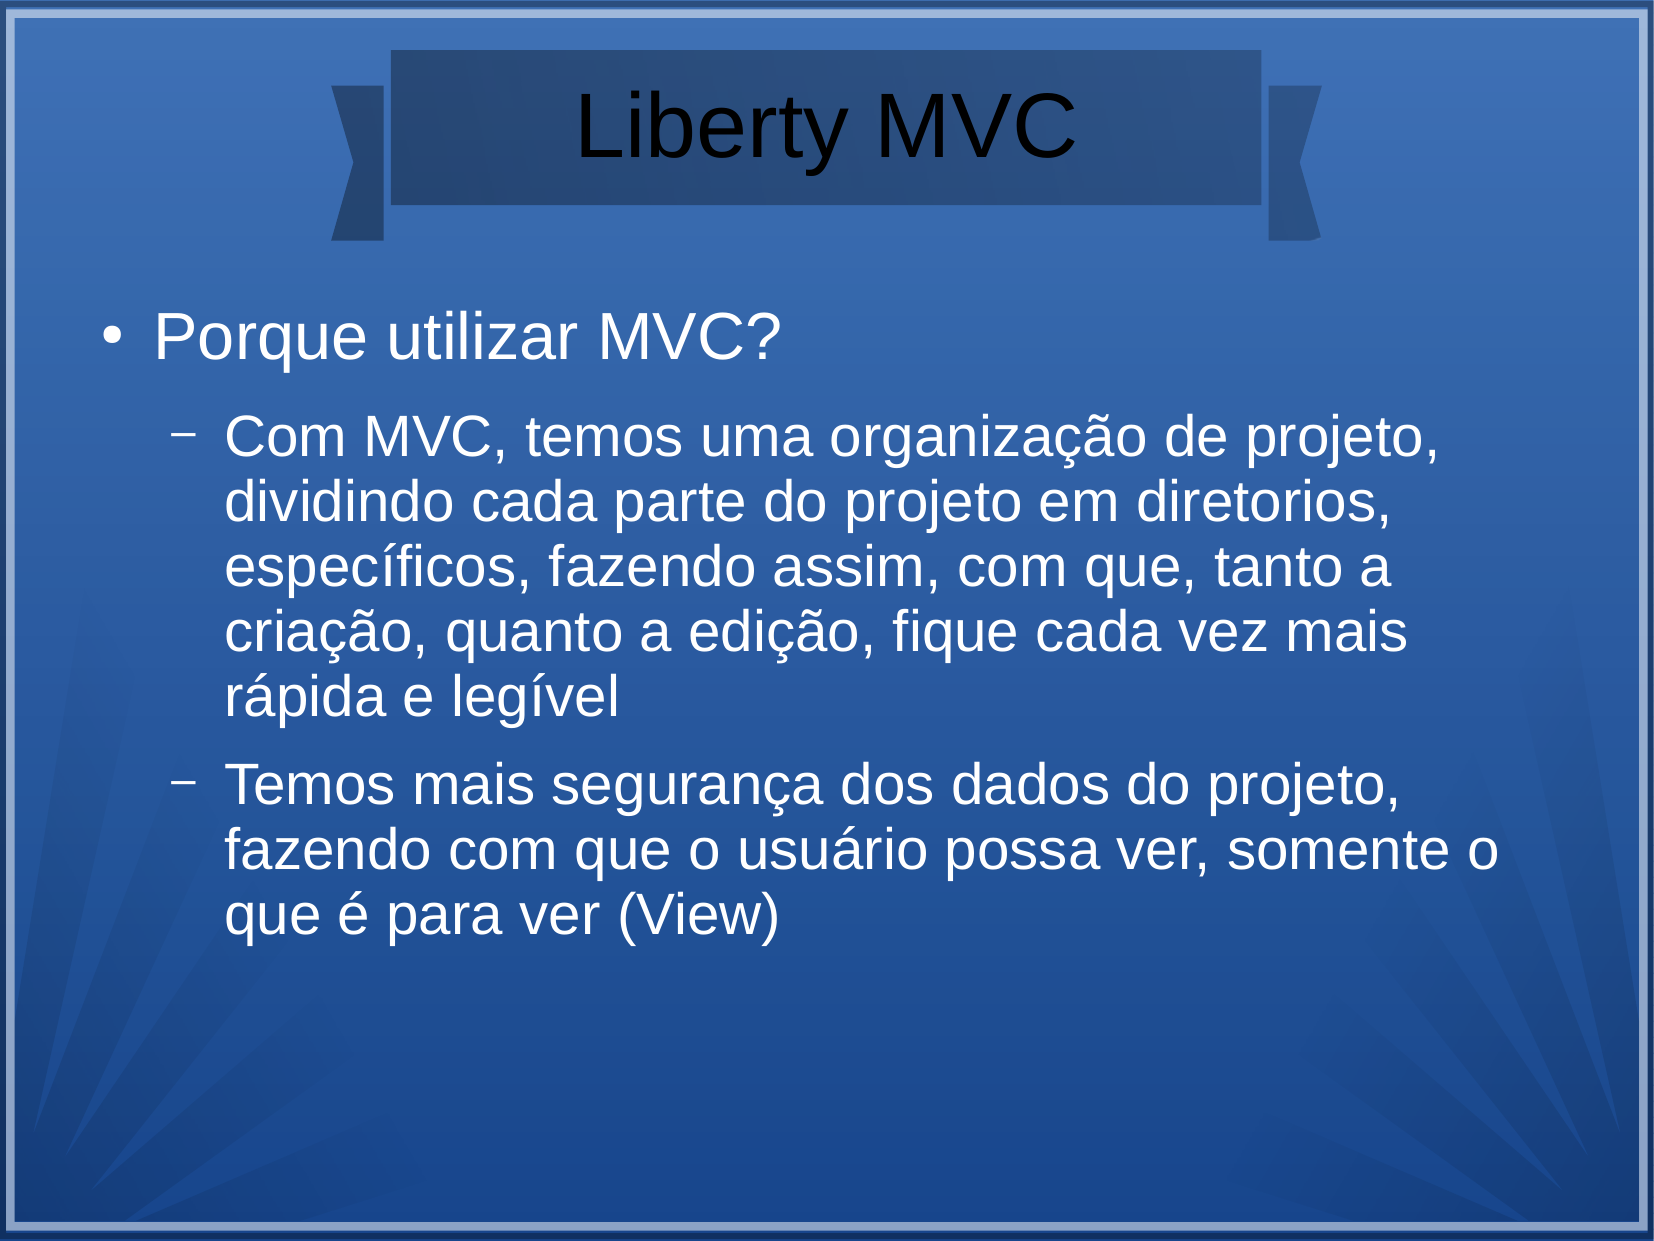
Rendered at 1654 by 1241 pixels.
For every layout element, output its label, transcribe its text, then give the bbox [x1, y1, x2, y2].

title Liberty MVC [389, 47, 1264, 205]
list Porque utilizar MVC? Com MVC, temos uma organização de projeto, dividindo cada parte do projeto em diretorios, específicos, fazendo assim, com que, tanto a criação, quanto a edição, fique cada vez mais rápida e legível Temos mais segurança dos dados do projeto, fazendo com que o usuário possa ver, somente o que é para ver (View) [82, 299, 1571, 1241]
